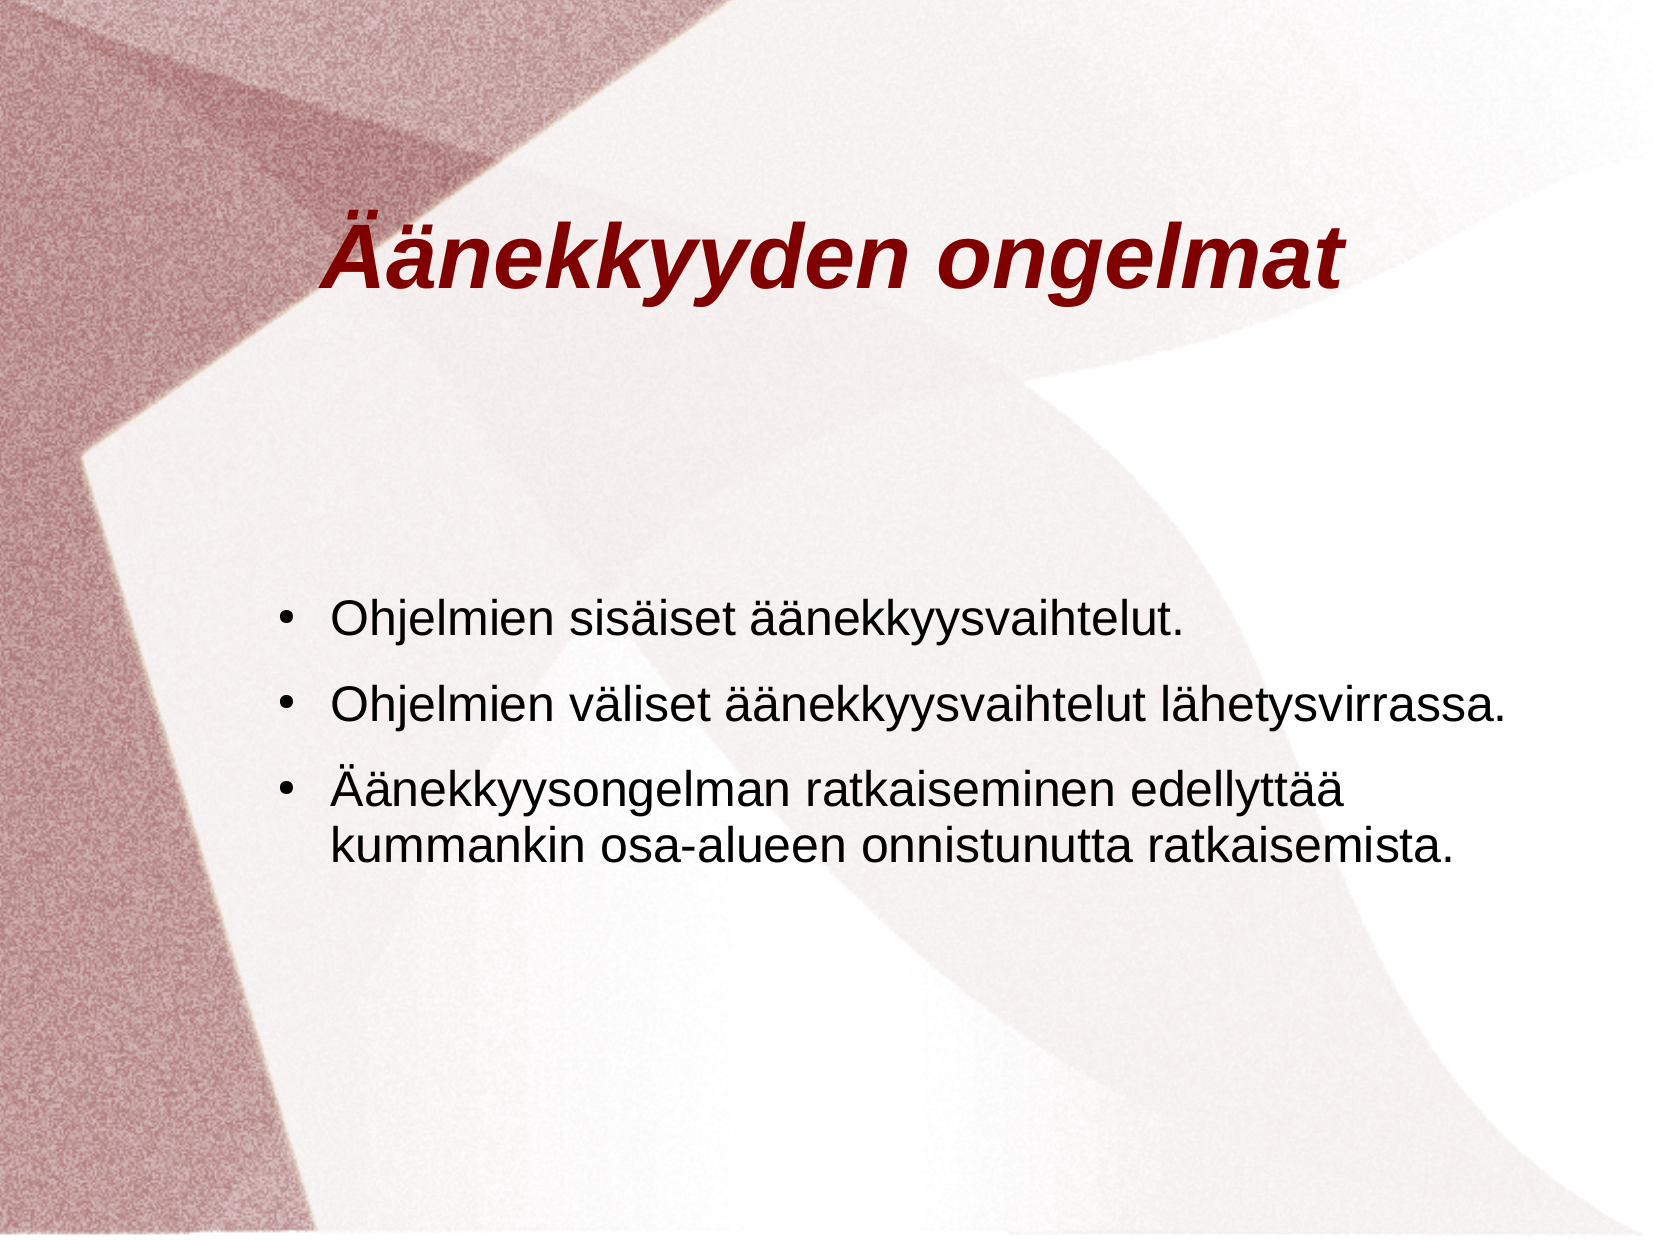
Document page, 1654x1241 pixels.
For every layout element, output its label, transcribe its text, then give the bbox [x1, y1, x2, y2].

picture [0, 0, 1654, 1241]
list Ohjelmien sisäiset äänekkyysvaihtelut. Ohjelmien väliset äänekkyysvaihtelut lähetysvirrassa. Äänekkyysongelman ratkaiseminen edellyttää kummankin osa-alueen onnistunutta ratkaisemista. [259, 590, 1536, 927]
title Äänekkyyden ongelmat [248, 153, 1418, 361]
